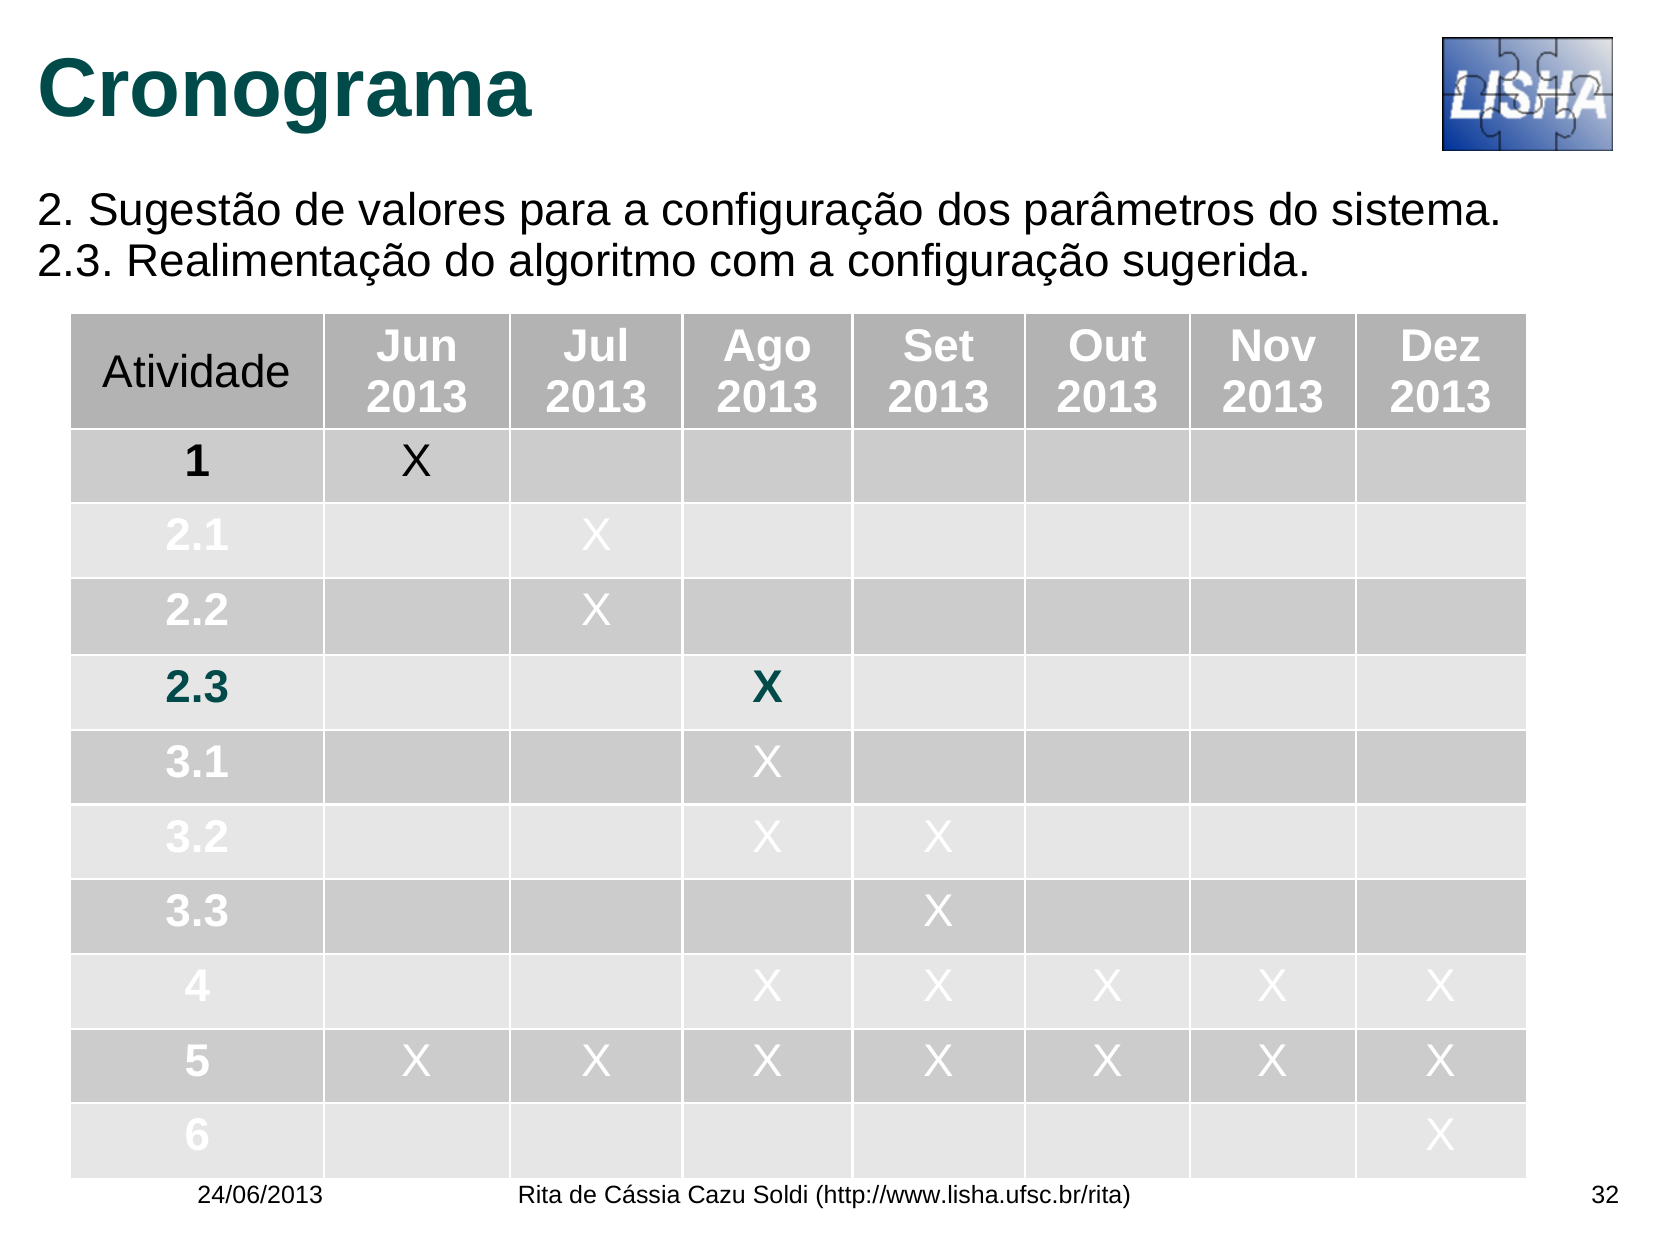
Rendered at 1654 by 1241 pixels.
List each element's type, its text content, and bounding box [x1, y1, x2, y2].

table_cell [1026, 656, 1189, 729]
table_cell 6 [71, 1104, 323, 1178]
table_cell X [854, 806, 1024, 878]
table_cell X [1026, 955, 1189, 1028]
table_cell [1191, 504, 1355, 577]
table_cell [1191, 880, 1355, 953]
table_cell 5 [71, 1030, 323, 1102]
table_header Jun 2013 [325, 314, 509, 428]
table_cell X [511, 1030, 681, 1102]
table_cell 2.1 [71, 504, 323, 577]
table_cell [854, 504, 1024, 577]
table_cell [511, 1104, 681, 1178]
table_cell [1191, 731, 1355, 803]
table_cell X [325, 430, 509, 502]
table_cell X [1026, 1030, 1189, 1102]
table_cell [854, 430, 1024, 502]
table_cell [1357, 731, 1526, 803]
table_cell [325, 880, 509, 953]
table_header Jul 2013 [511, 314, 681, 428]
table_cell [325, 579, 509, 654]
table_cell [325, 731, 509, 803]
table_cell X [854, 1030, 1024, 1102]
table_cell X [684, 1030, 851, 1102]
table_header Out 2013 [1026, 314, 1189, 428]
table_cell [1357, 504, 1526, 577]
table_cell [1026, 806, 1189, 878]
table_header Atividade [71, 314, 323, 428]
table_cell X [684, 955, 851, 1028]
table_cell 3.1 [71, 731, 323, 803]
title Cronograma [37, 37, 1426, 151]
table_cell [325, 504, 509, 577]
table_header Set 2013 [854, 314, 1024, 428]
table_cell [511, 955, 681, 1028]
table_cell [1191, 806, 1355, 878]
table_cell [325, 955, 509, 1028]
table_cell [1357, 806, 1526, 878]
table_cell [325, 656, 509, 729]
table_cell X [325, 1030, 509, 1102]
table_cell [1357, 430, 1526, 502]
table_cell [1191, 656, 1355, 729]
table_cell [684, 430, 851, 502]
table_cell [1191, 1104, 1355, 1178]
table_cell [1026, 1104, 1189, 1178]
table_cell [511, 806, 681, 878]
table_cell X [1191, 1030, 1355, 1102]
table_cell X [511, 579, 681, 654]
table_cell [1357, 579, 1526, 654]
table_header Ago 2013 [684, 314, 851, 428]
table_cell [1191, 579, 1355, 654]
table_header Dez 2013 [1357, 314, 1526, 428]
table_cell [854, 1104, 1024, 1178]
table_cell [1357, 656, 1526, 729]
table_cell [684, 880, 851, 953]
table_header Nov 2013 [1191, 314, 1355, 428]
table_cell [684, 504, 851, 577]
table_cell [1026, 731, 1189, 803]
table_cell X [1357, 1030, 1526, 1102]
table_cell 4 [71, 955, 323, 1028]
table_cell [1026, 579, 1189, 654]
table_cell X [684, 731, 851, 803]
table_cell X [1357, 1104, 1526, 1178]
table_cell X [1357, 955, 1526, 1028]
table_cell X [1191, 955, 1355, 1028]
table_cell [325, 806, 509, 878]
table_cell [1026, 504, 1189, 577]
table_cell X [511, 504, 681, 577]
table_cell [511, 430, 681, 502]
table_cell X [854, 880, 1024, 953]
table_cell [854, 579, 1024, 654]
table_cell [1026, 430, 1189, 502]
table_cell X [684, 806, 851, 878]
table_cell [1357, 880, 1526, 953]
table_cell 3.2 [71, 806, 323, 878]
table_cell 2.3 [71, 656, 323, 729]
table_cell [325, 1104, 509, 1178]
picture [1442, 37, 1613, 151]
table_cell 2.2 [71, 579, 323, 654]
table_cell 1 [71, 430, 323, 502]
table_cell [684, 1104, 851, 1178]
table_cell X [684, 656, 851, 729]
table_cell [511, 656, 681, 729]
table_cell X [854, 955, 1024, 1028]
table_cell [511, 731, 681, 803]
table_cell [684, 579, 851, 654]
table_cell [511, 880, 681, 953]
table_cell [854, 656, 1024, 729]
table_cell [1191, 430, 1355, 502]
list 2. Sugestão de valores para a configuração dos parâmetros do sistema. 2.3. Realimentação do algoritmo com a configuração sugerida. [37, 183, 1613, 298]
table_cell 3.3 [71, 880, 323, 953]
table_cell [854, 731, 1024, 803]
table_cell [1026, 880, 1189, 953]
